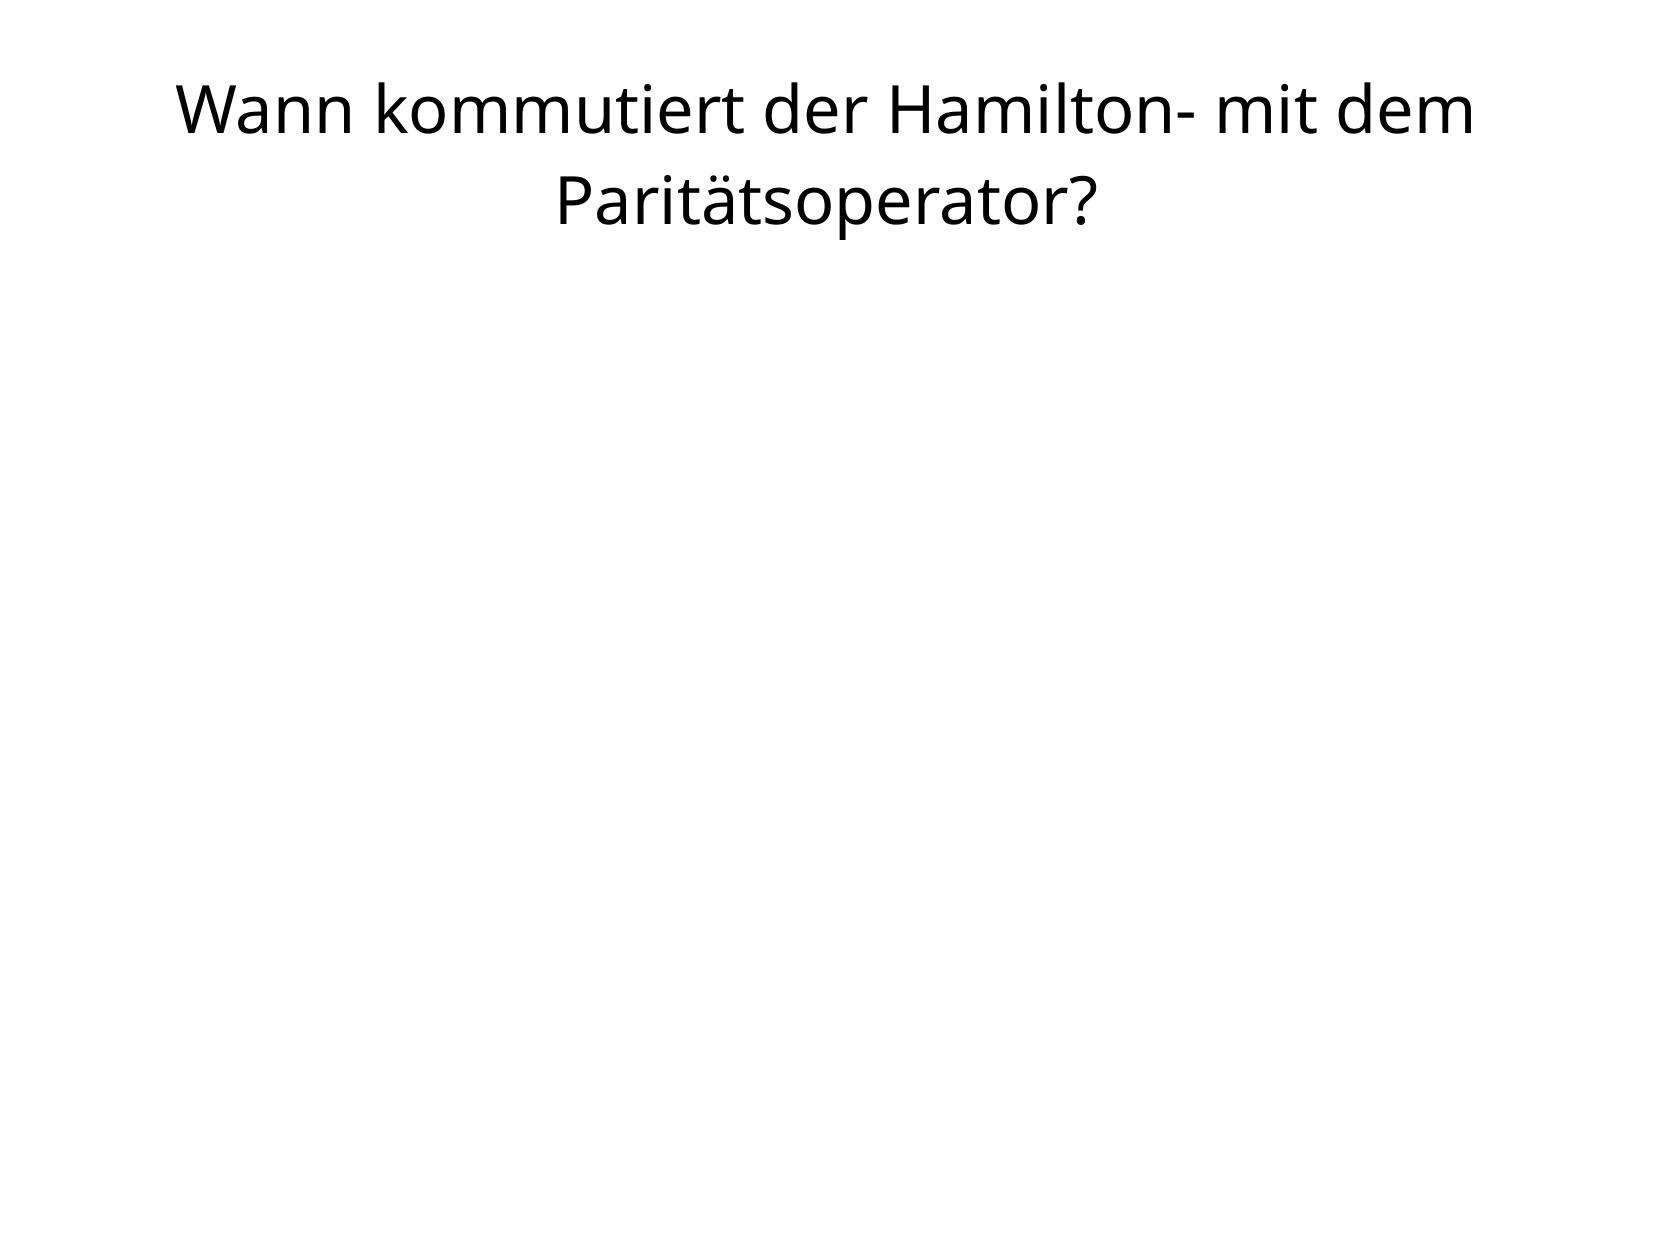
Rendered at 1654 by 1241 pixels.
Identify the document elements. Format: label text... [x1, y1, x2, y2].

title Wann kommutiert der Hamilton- mit dem Paritätsoperator? [82, 49, 1571, 257]
